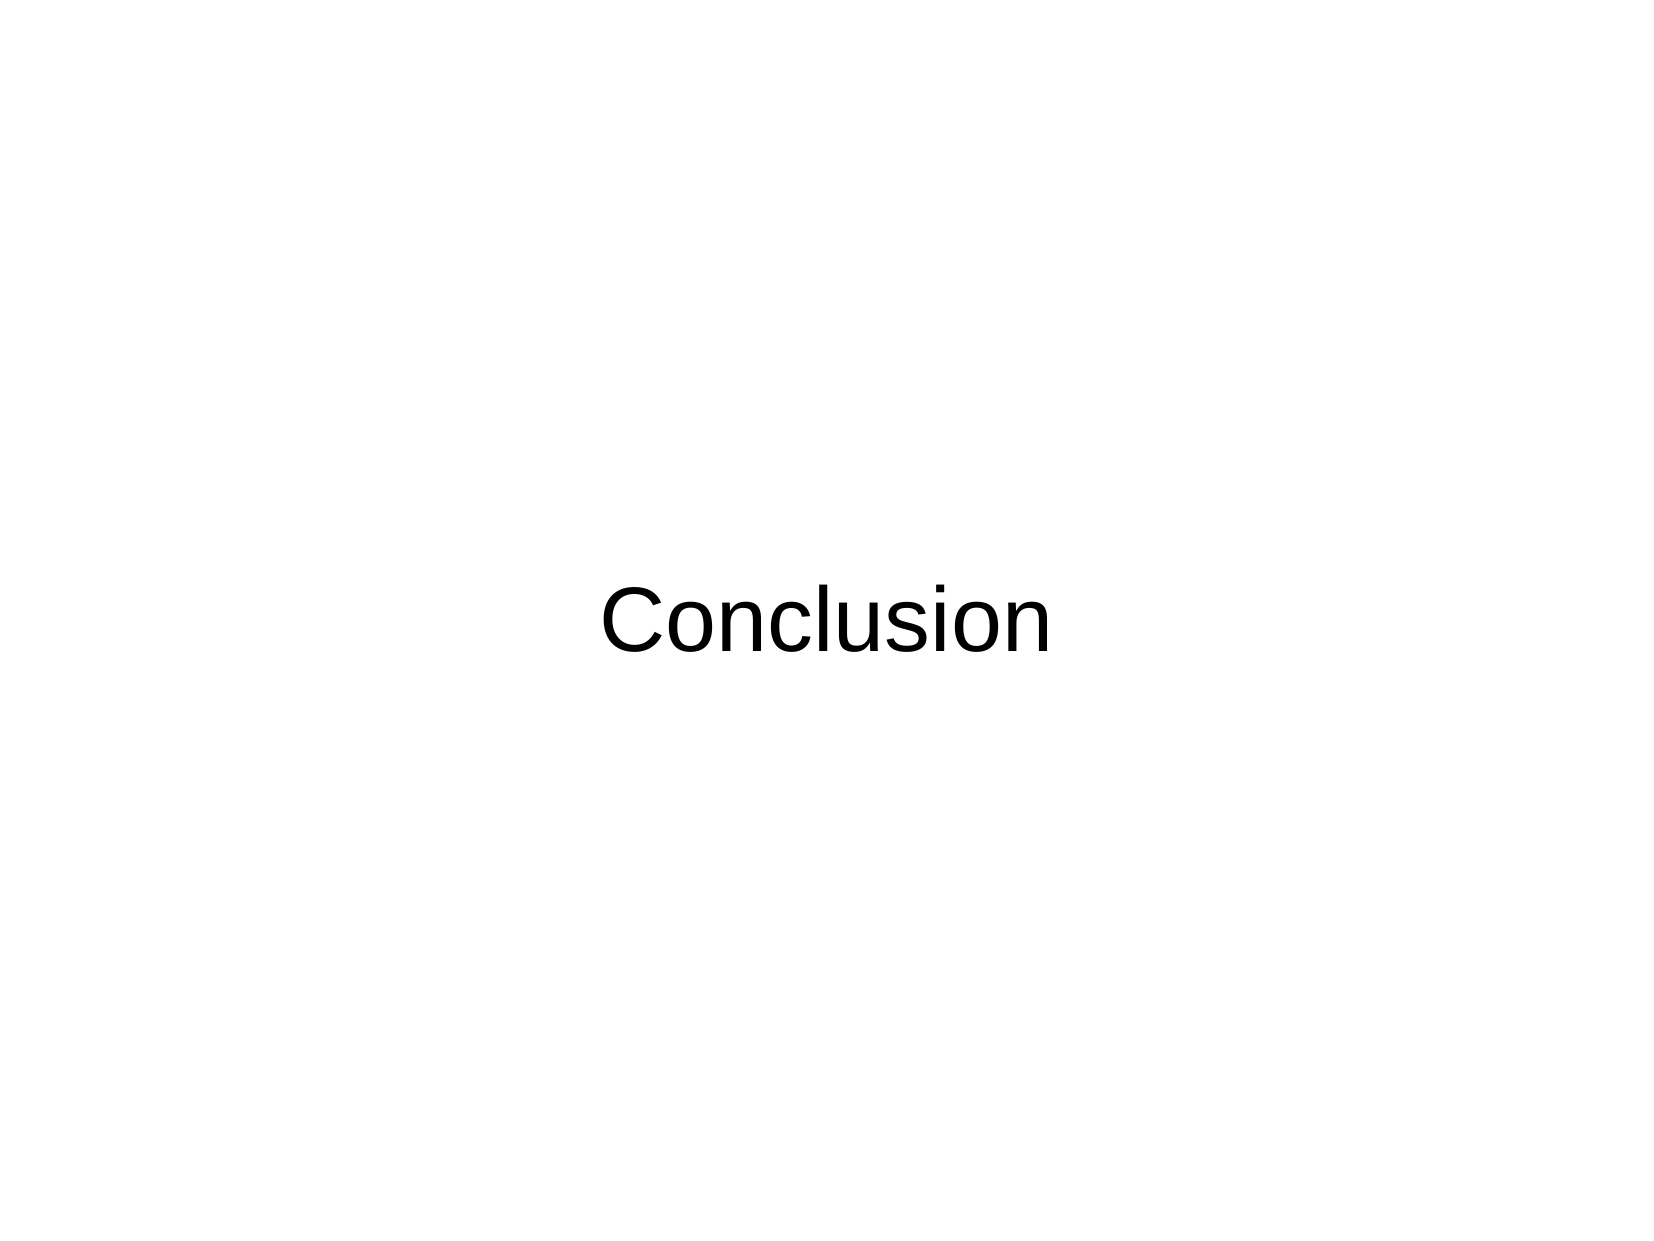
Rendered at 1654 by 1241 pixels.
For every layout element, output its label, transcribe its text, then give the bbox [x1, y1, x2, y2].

title Conclusion [82, 516, 1571, 724]
